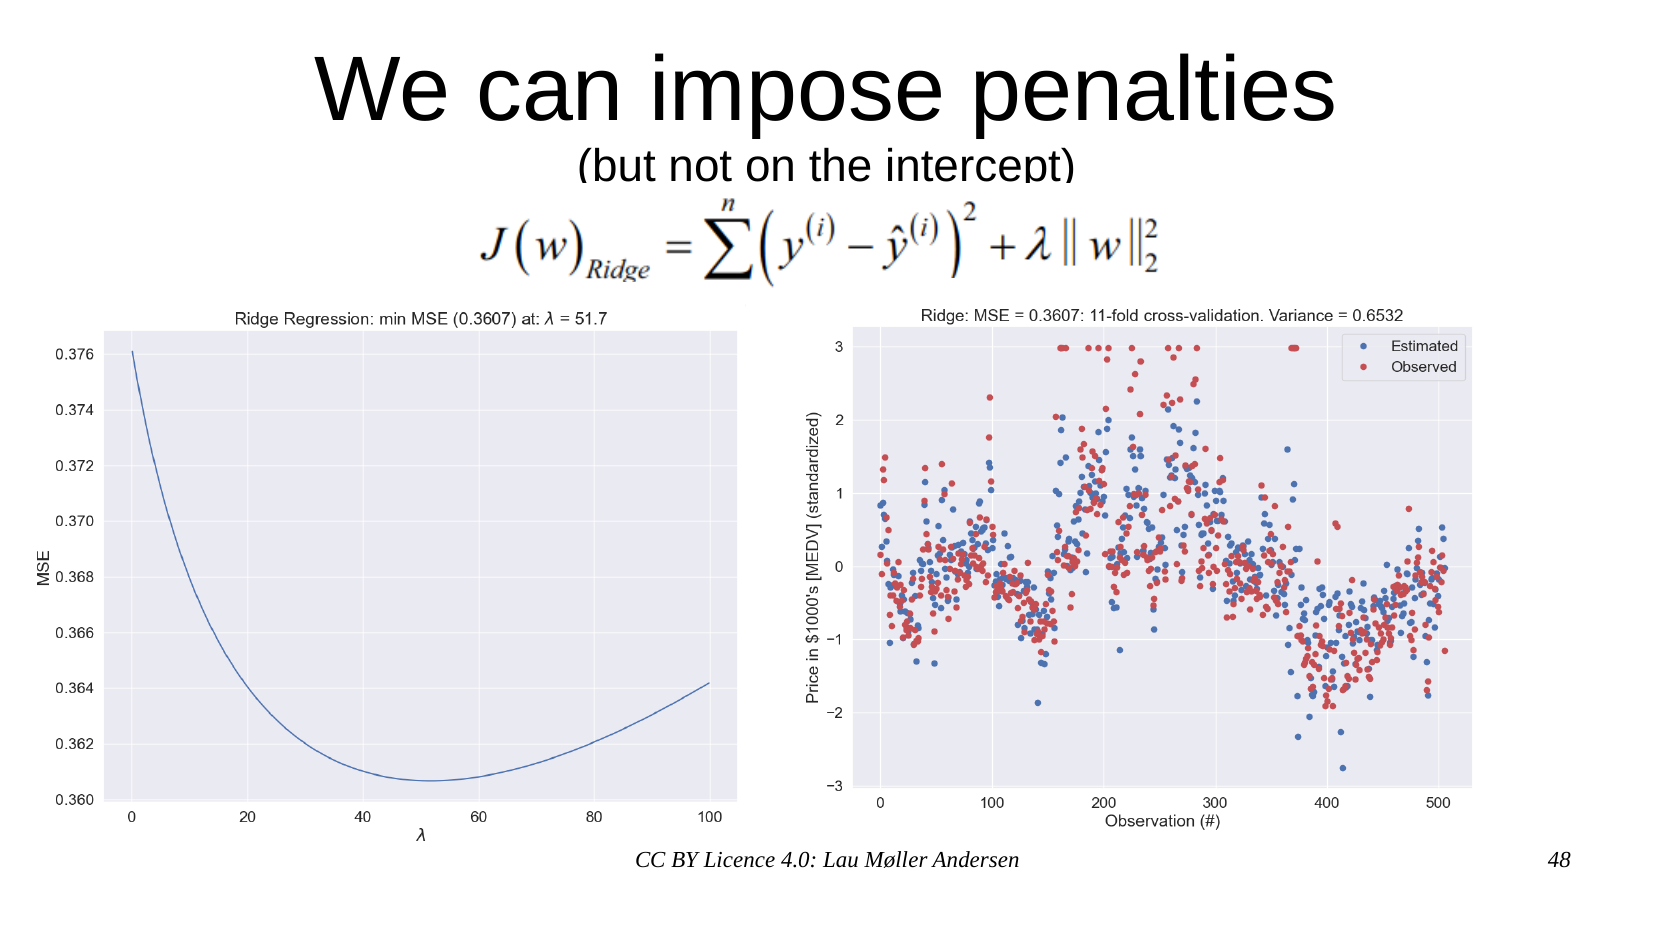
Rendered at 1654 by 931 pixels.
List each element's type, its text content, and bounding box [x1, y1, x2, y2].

picture [35, 183, 1495, 851]
title We can impose penalties (but not on the intercept) [82, 36, 1571, 193]
